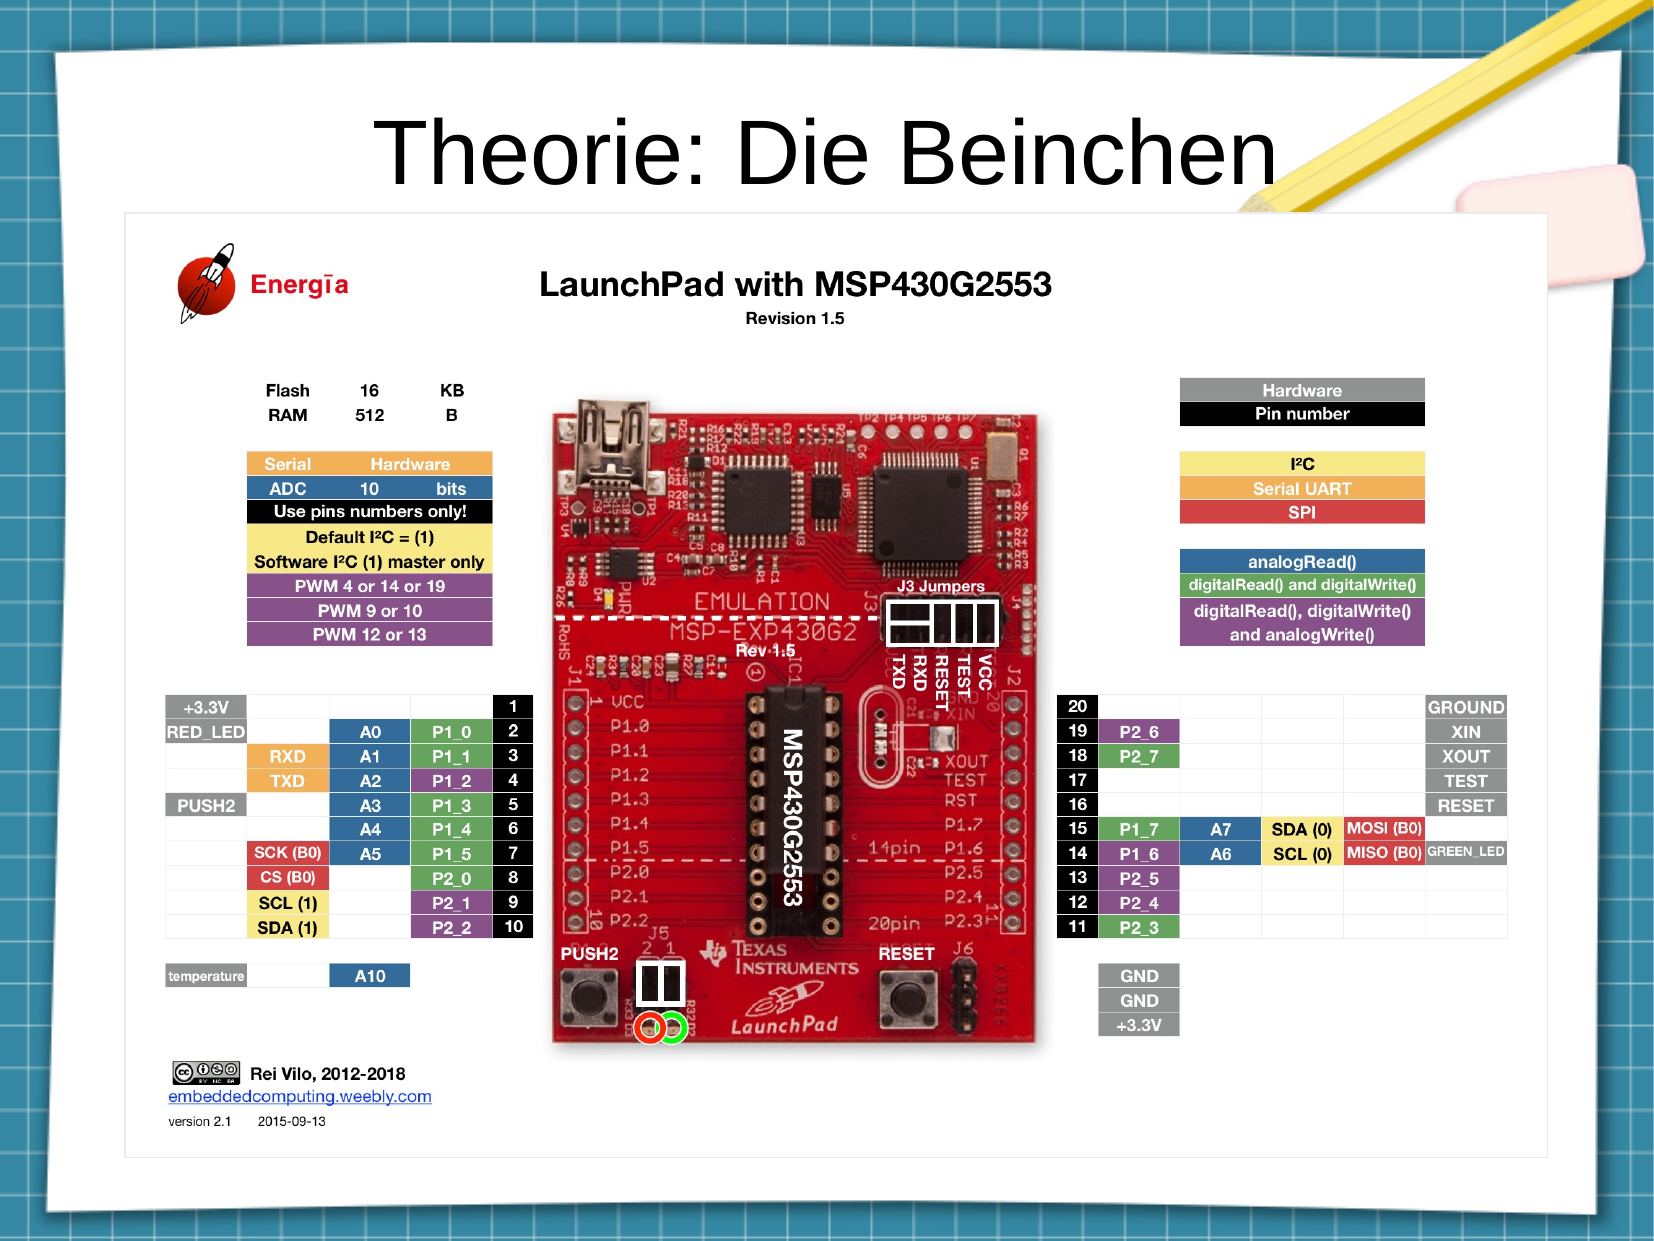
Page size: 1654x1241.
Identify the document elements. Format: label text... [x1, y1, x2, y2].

title Theorie: Die Beinchen [82, 49, 1571, 257]
picture [0, 0, 1654, 1241]
